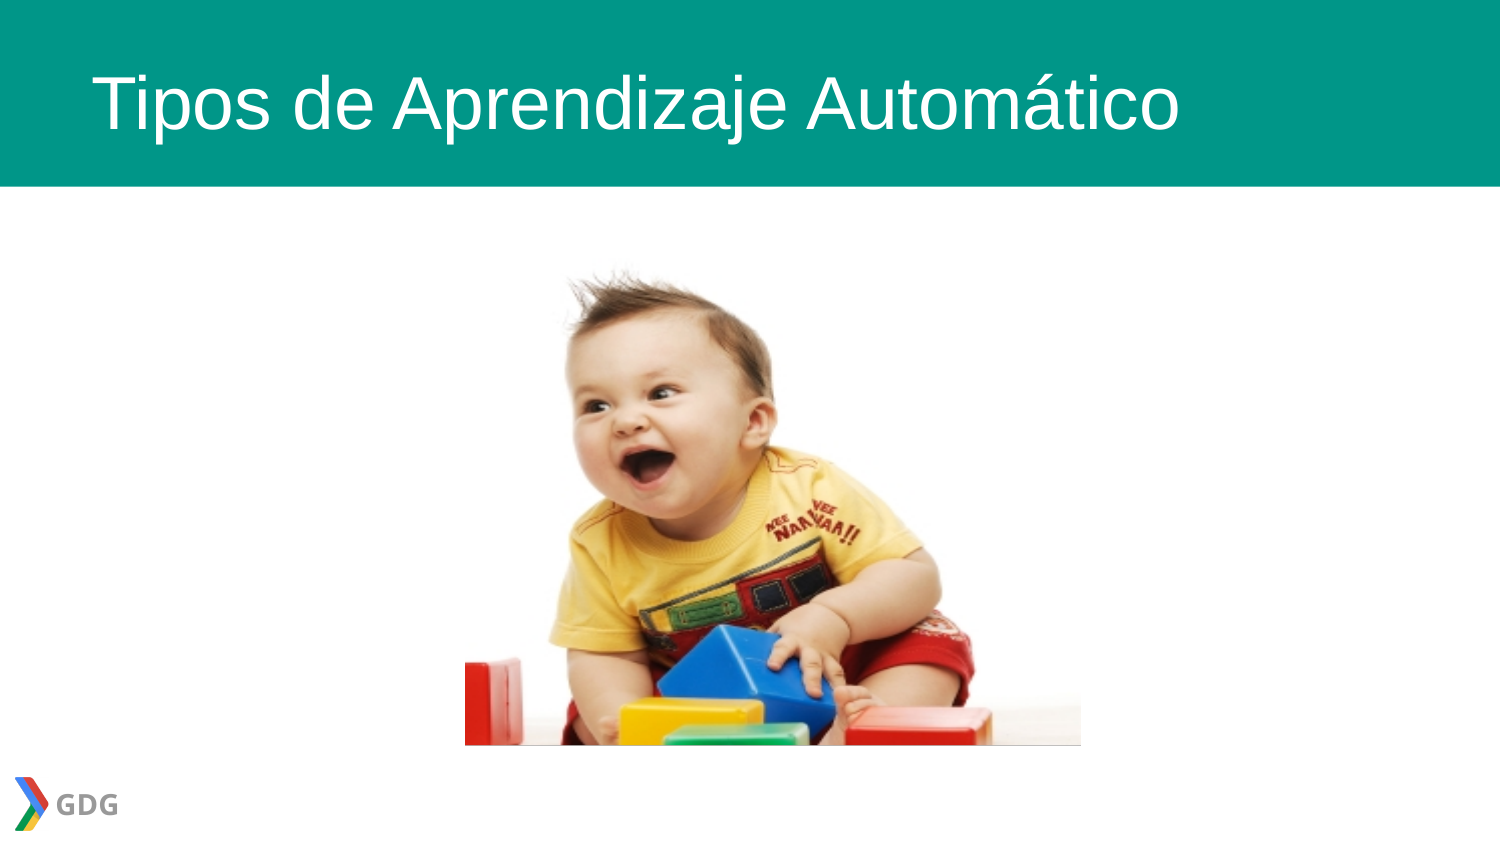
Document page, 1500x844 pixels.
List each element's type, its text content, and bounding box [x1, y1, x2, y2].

picture [15, 777, 49, 831]
picture [465, 193, 1081, 841]
title Tipos de Aprendizaje Automático [76, 17, 1404, 160]
